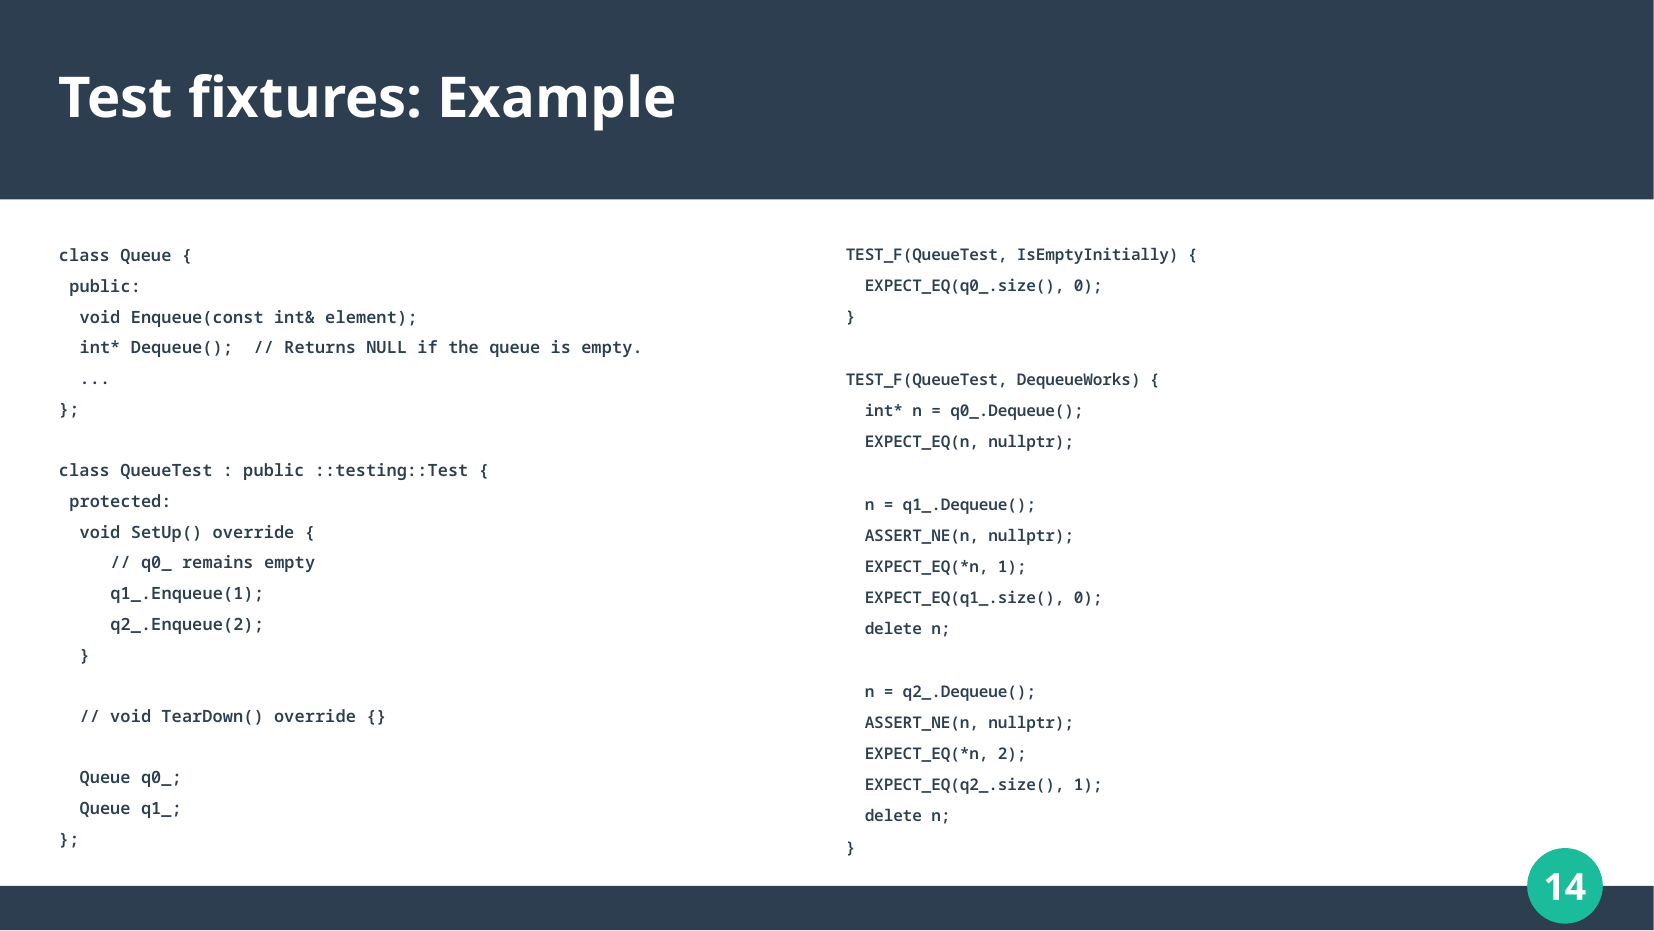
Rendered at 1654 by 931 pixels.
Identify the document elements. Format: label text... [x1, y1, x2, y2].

list class Queue { public: void Enqueue(const int& element); int* Dequeue(); // Returns NULL if the queue is empty. ... }; class QueueTest : public ::testing::Test { protected: void SetUp() override { // q0_ remains empty q1_.Enqueue(1); q2_.Enqueue(2); } // void TearDown() override {} Queue q0_; Queue q1_; }; [59, 243, 809, 864]
title Test fixtures: Example [59, 37, 1595, 155]
list TEST_F(QueueTest, IsEmptyInitially) { EXPECT_EQ(q0_.size(), 0); } TEST_F(QueueTest, DequeueWorks) { int* n = q0_.Dequeue(); EXPECT_EQ(n, nullptr); n = q1_.Dequeue(); ASSERT_NE(n, nullptr); EXPECT_EQ(*n, 1); EXPECT_EQ(q1_.size(), 0); delete n; n = q2_.Dequeue(); ASSERT_NE(n, nullptr); EXPECT_EQ(*n, 2); EXPECT_EQ(q2_.size(), 1); delete n; } [845, 243, 1596, 864]
